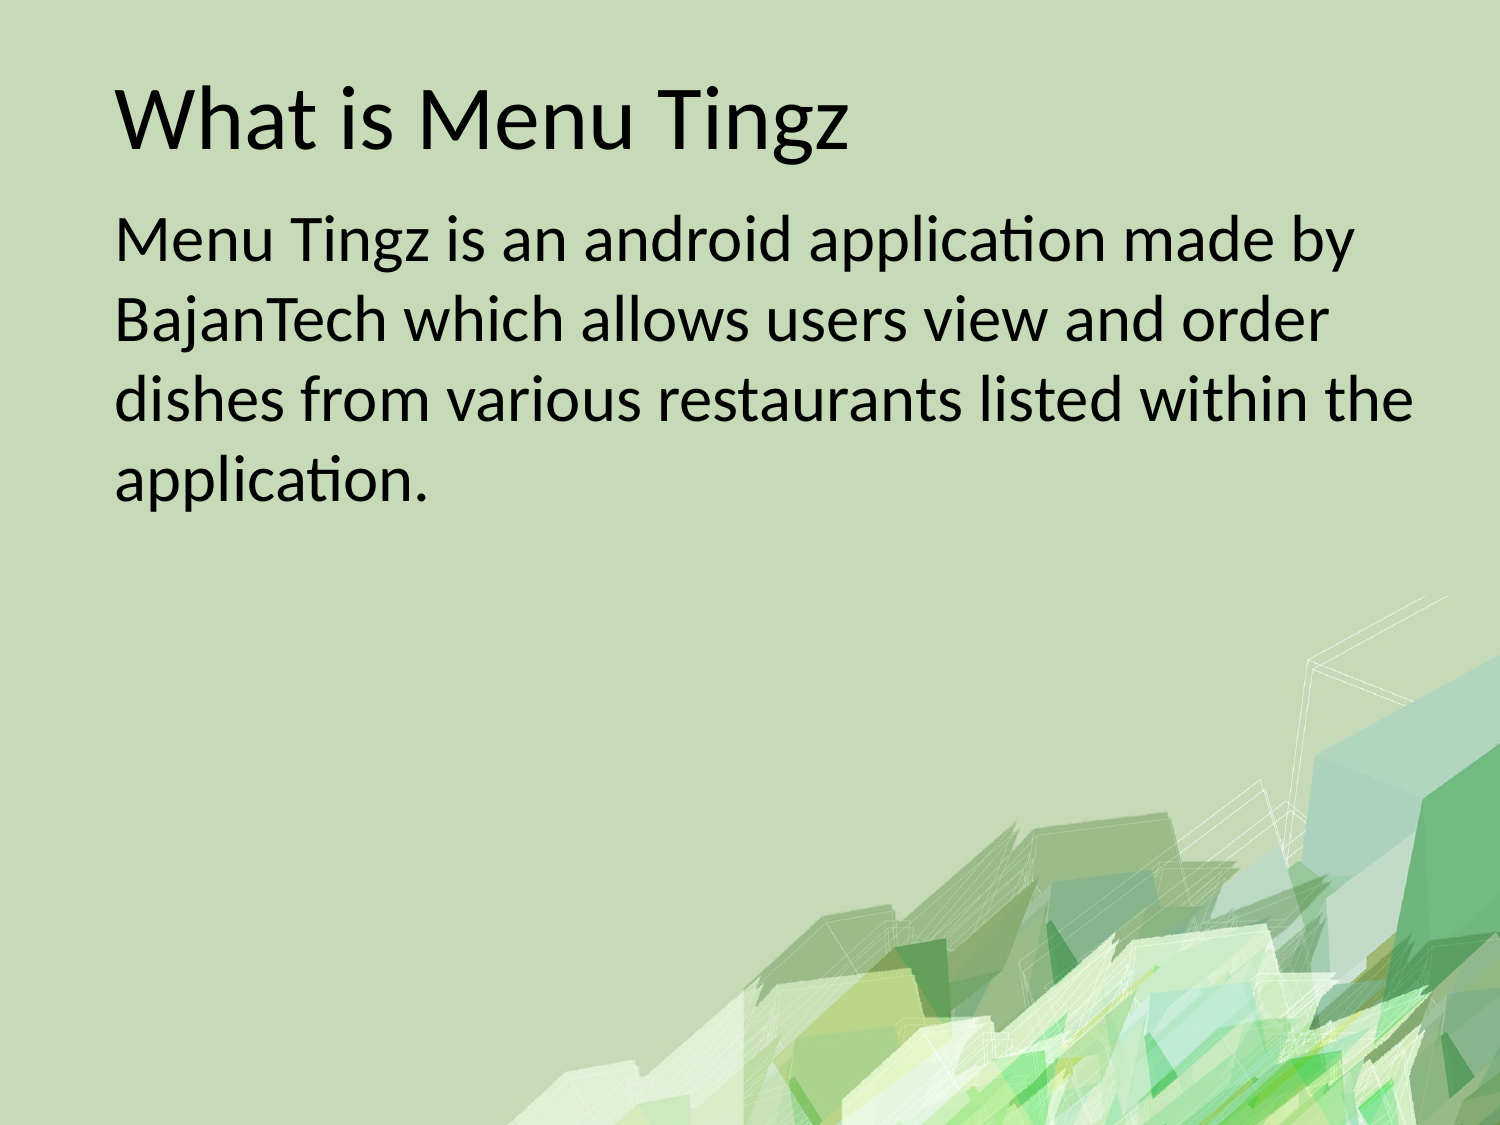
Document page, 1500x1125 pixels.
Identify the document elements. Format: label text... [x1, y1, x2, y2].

title What is Menu Tingz [99, 50, 1375, 175]
subtitle Menu Tingz is an android application made by BajanTech which allows users view and order dishes from various restaurants listed within the application. [99, 187, 1438, 1075]
picture [0, 0, 1500, 1125]
